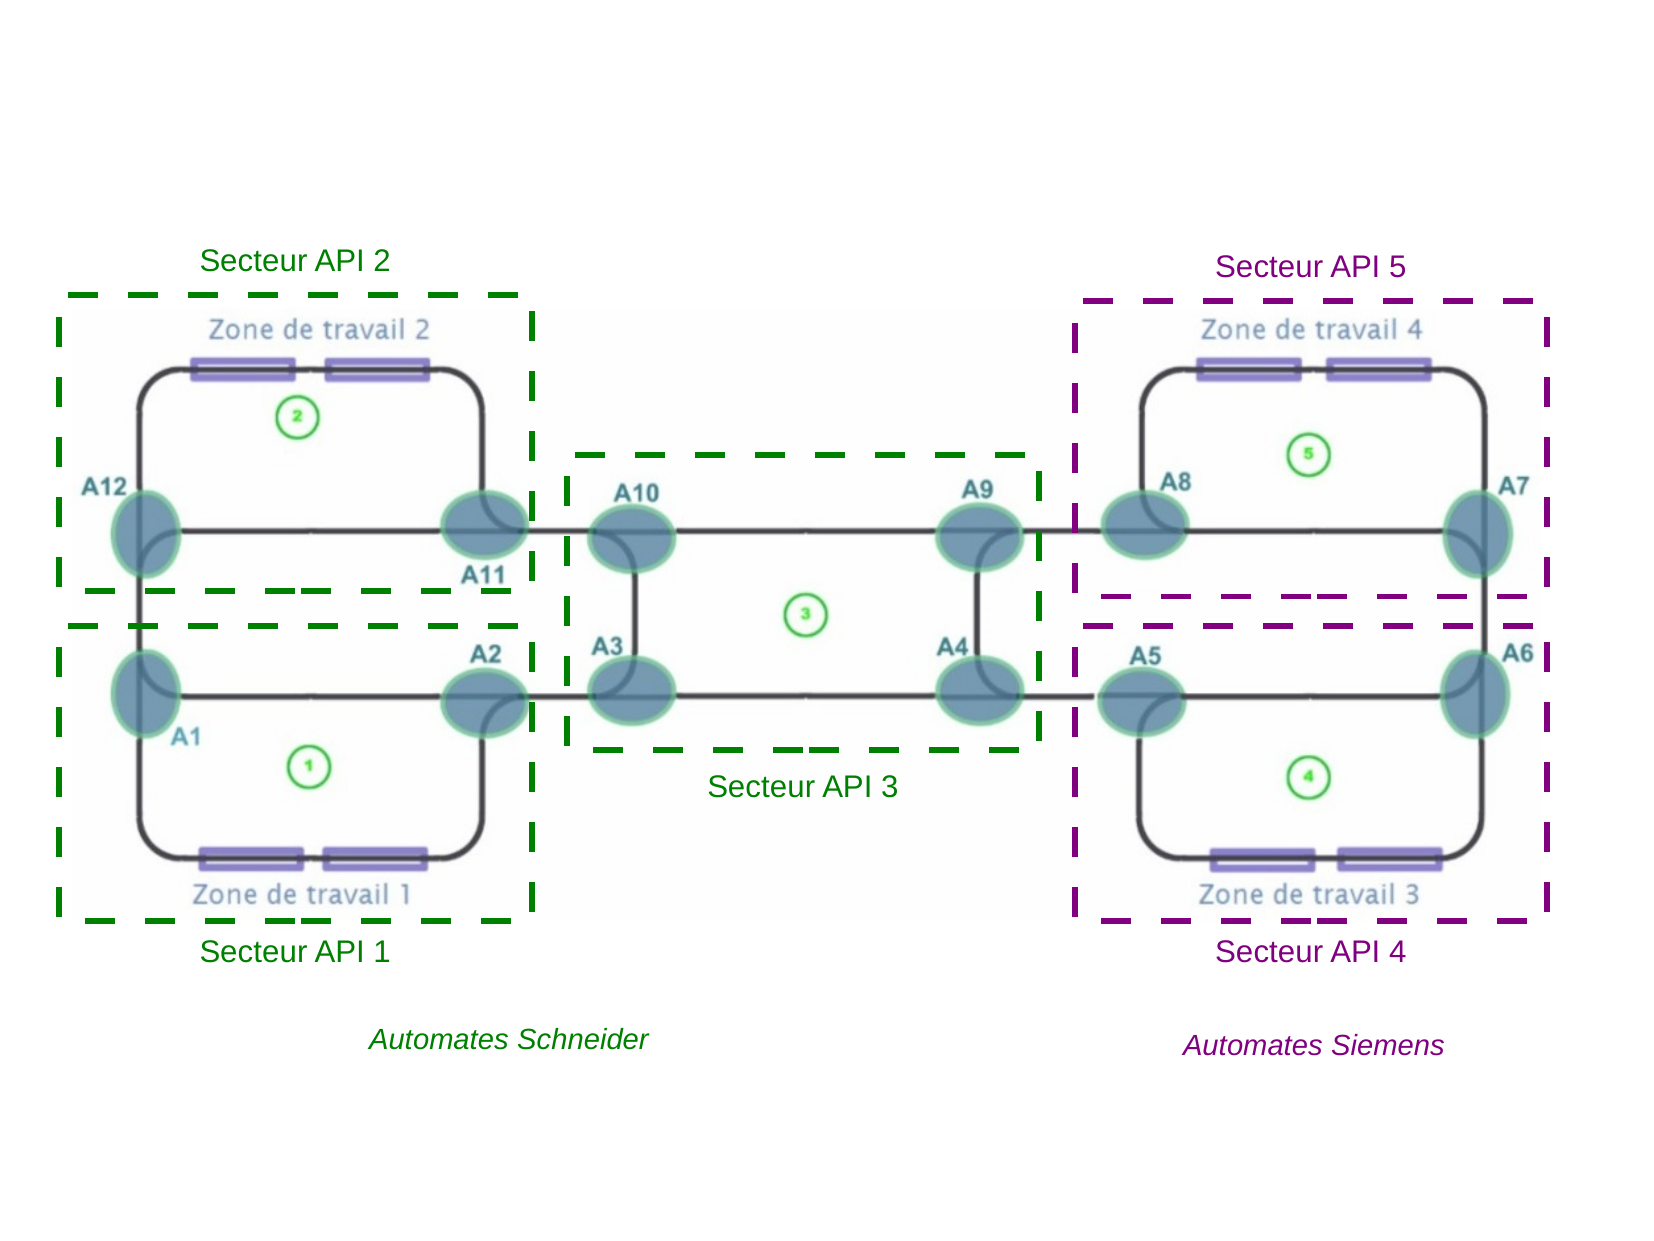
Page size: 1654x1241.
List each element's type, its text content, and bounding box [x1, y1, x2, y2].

text_box Secteur API 5 [1074, 242, 1548, 292]
text_box Secteur API 2 [59, 236, 532, 286]
text_box Automates Siemens [1063, 1021, 1566, 1069]
text_box Automates Schneider [354, 1015, 739, 1063]
text_box Secteur API 4 [1074, 927, 1548, 977]
text_box Secteur API 3 [566, 761, 1040, 812]
text_box Secteur API 1 [59, 927, 532, 977]
picture [0, 254, 1653, 981]
